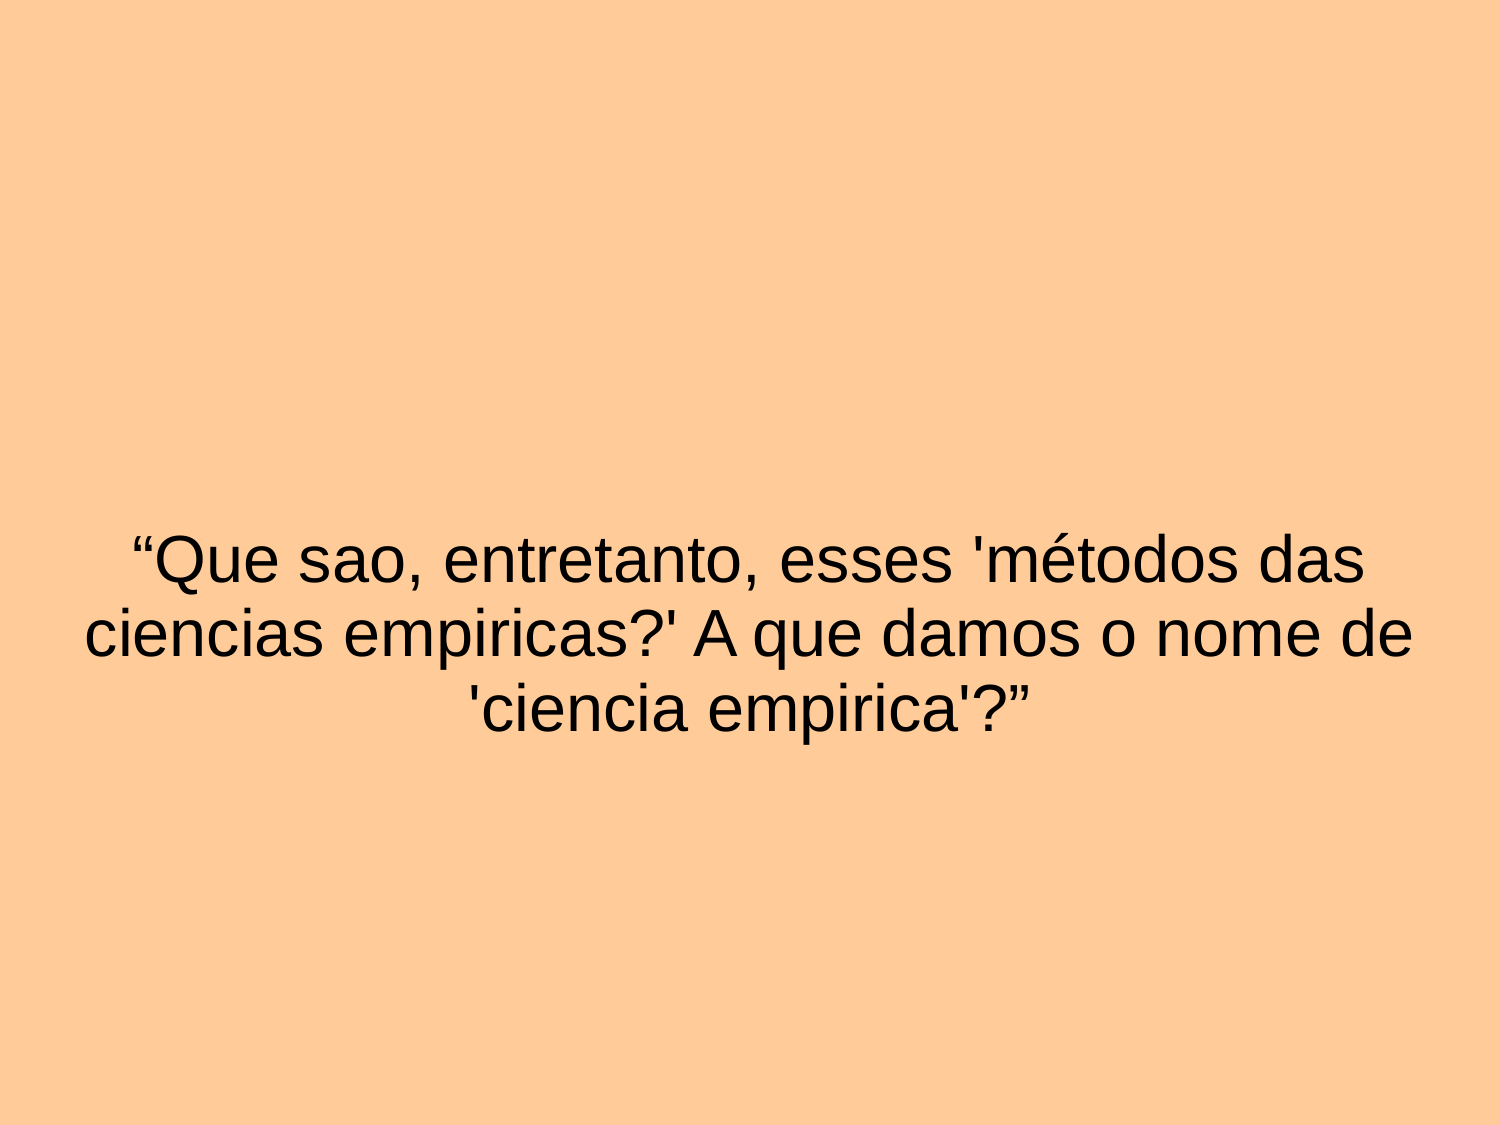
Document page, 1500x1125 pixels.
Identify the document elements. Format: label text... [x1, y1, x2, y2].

subtitle “Que sao, entretanto, esses 'métodos das ciencias empiricas?' A que damos o nome de 'ciencia empirica'?” [75, 269, 1425, 998]
